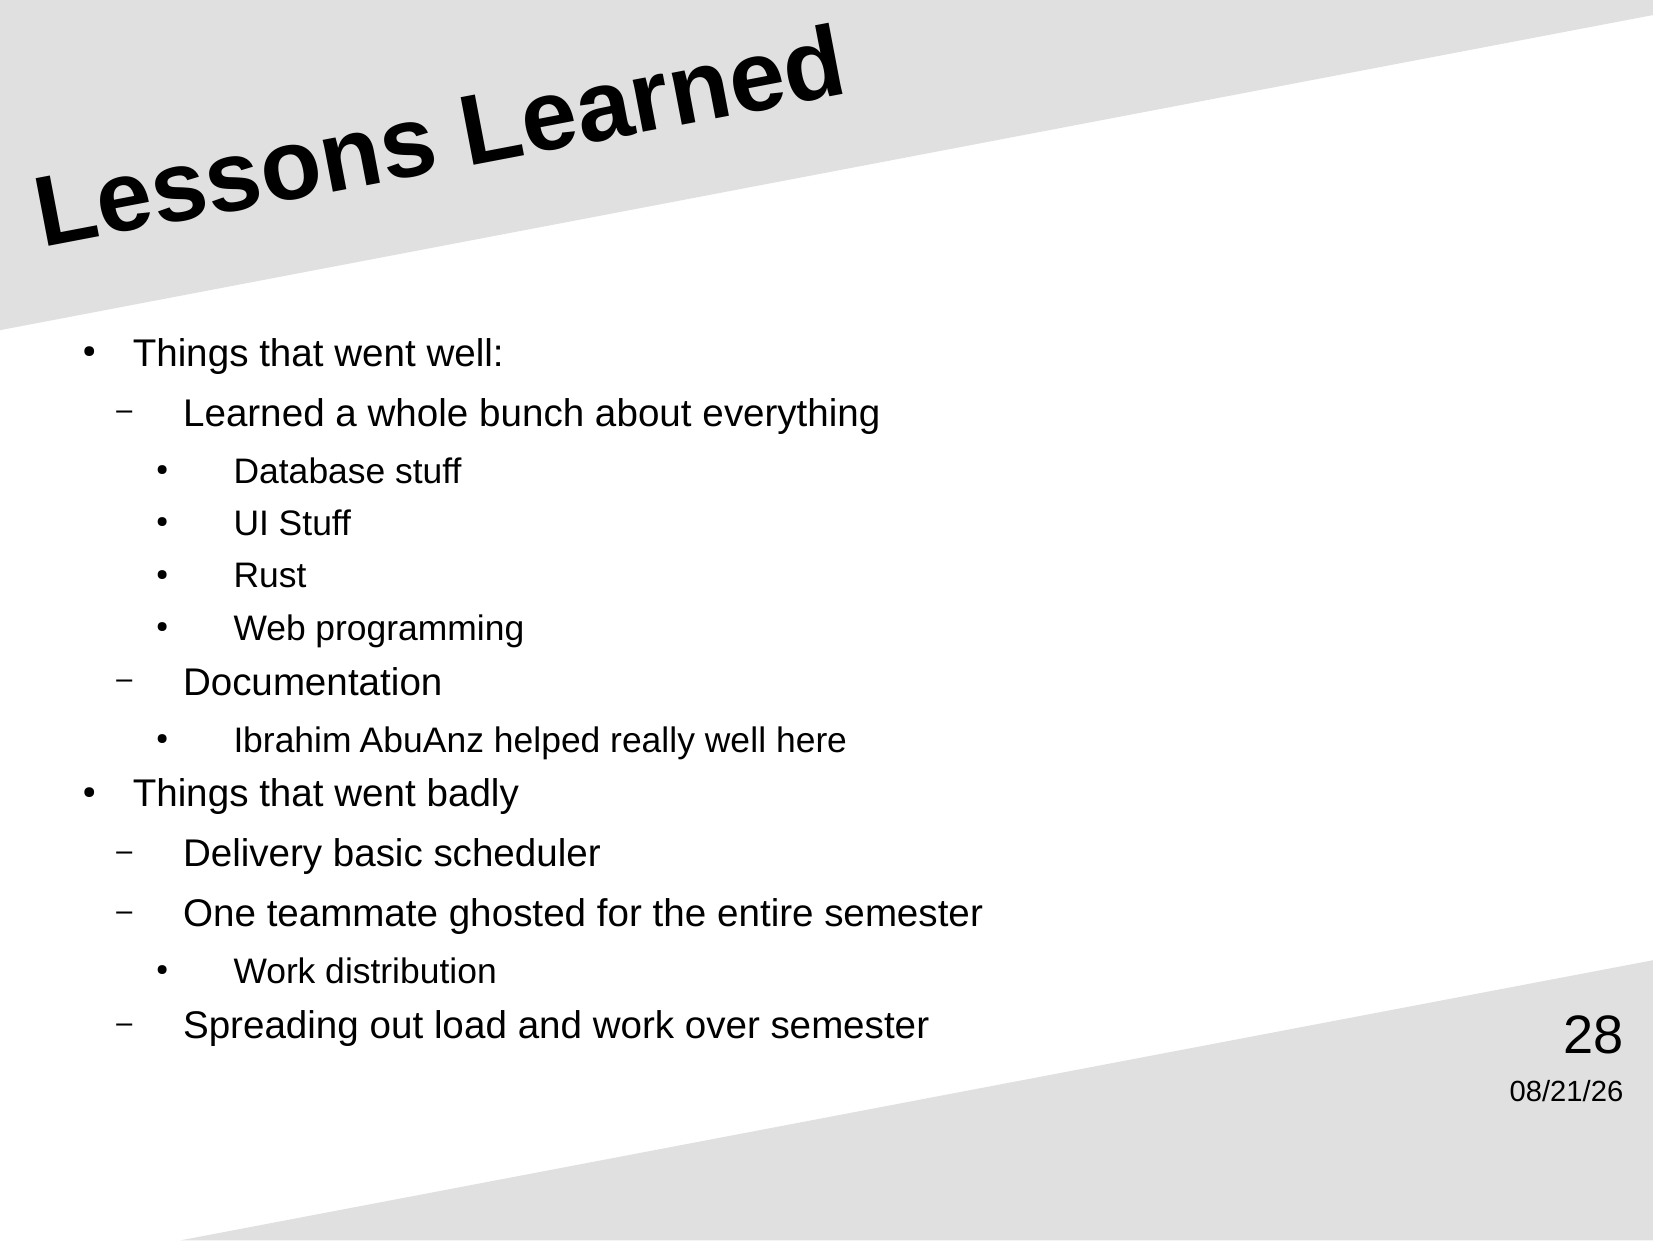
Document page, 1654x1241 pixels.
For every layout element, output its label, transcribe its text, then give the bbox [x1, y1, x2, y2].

title Lessons Learned [16, 0, 1518, 315]
list Things that went well: Learned a whole bunch about everything Database stuff UI Stuff Rust Web programming Documentation Ibrahim AbuAnz helped really well here Things that went badly Delivery basic scheduler One teammate ghosted for the entire semester Work distribution Spreading out load and work over semester [82, 331, 1538, 1052]
